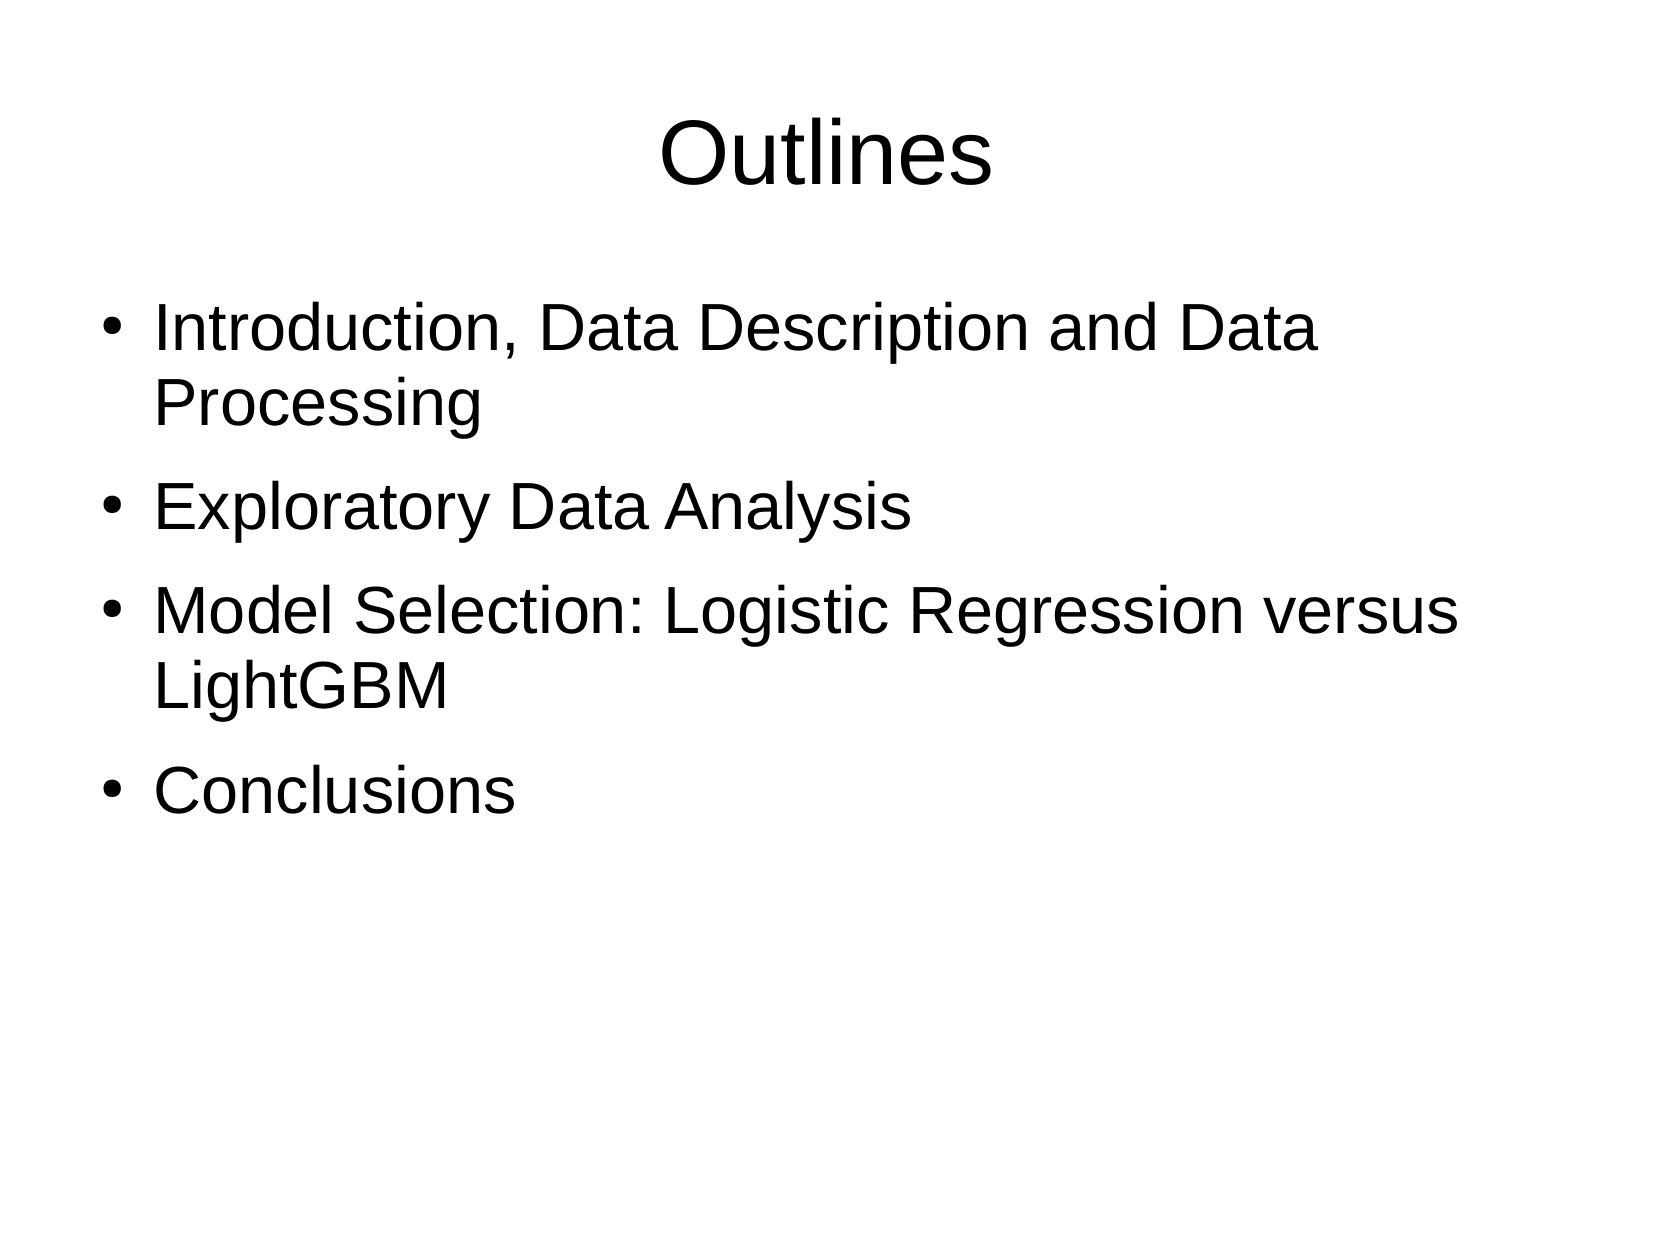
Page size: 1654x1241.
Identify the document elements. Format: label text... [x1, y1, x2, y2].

list Introduction, Data Description and Data Processing Exploratory Data Analysis Model Selection: Logistic Regression versus LightGBM Conclusions [82, 290, 1571, 1010]
title Outlines [82, 49, 1571, 257]
